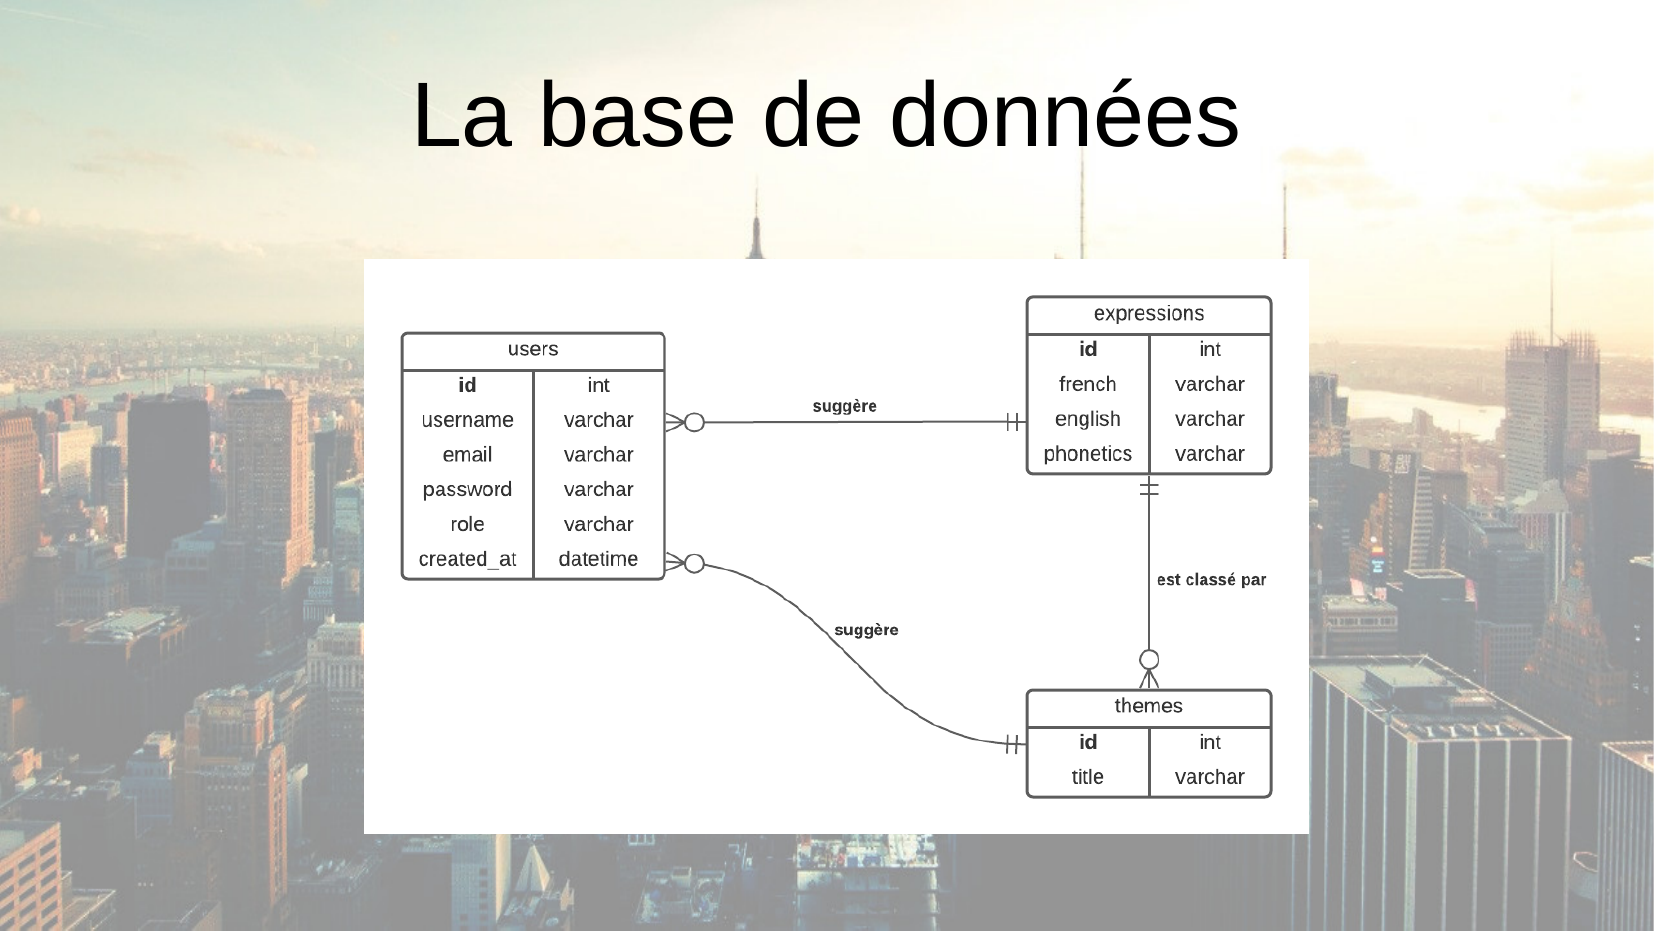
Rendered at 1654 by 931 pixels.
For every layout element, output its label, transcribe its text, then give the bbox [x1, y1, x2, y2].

title La base de données [82, 37, 1571, 193]
picture [0, 0, 1654, 931]
